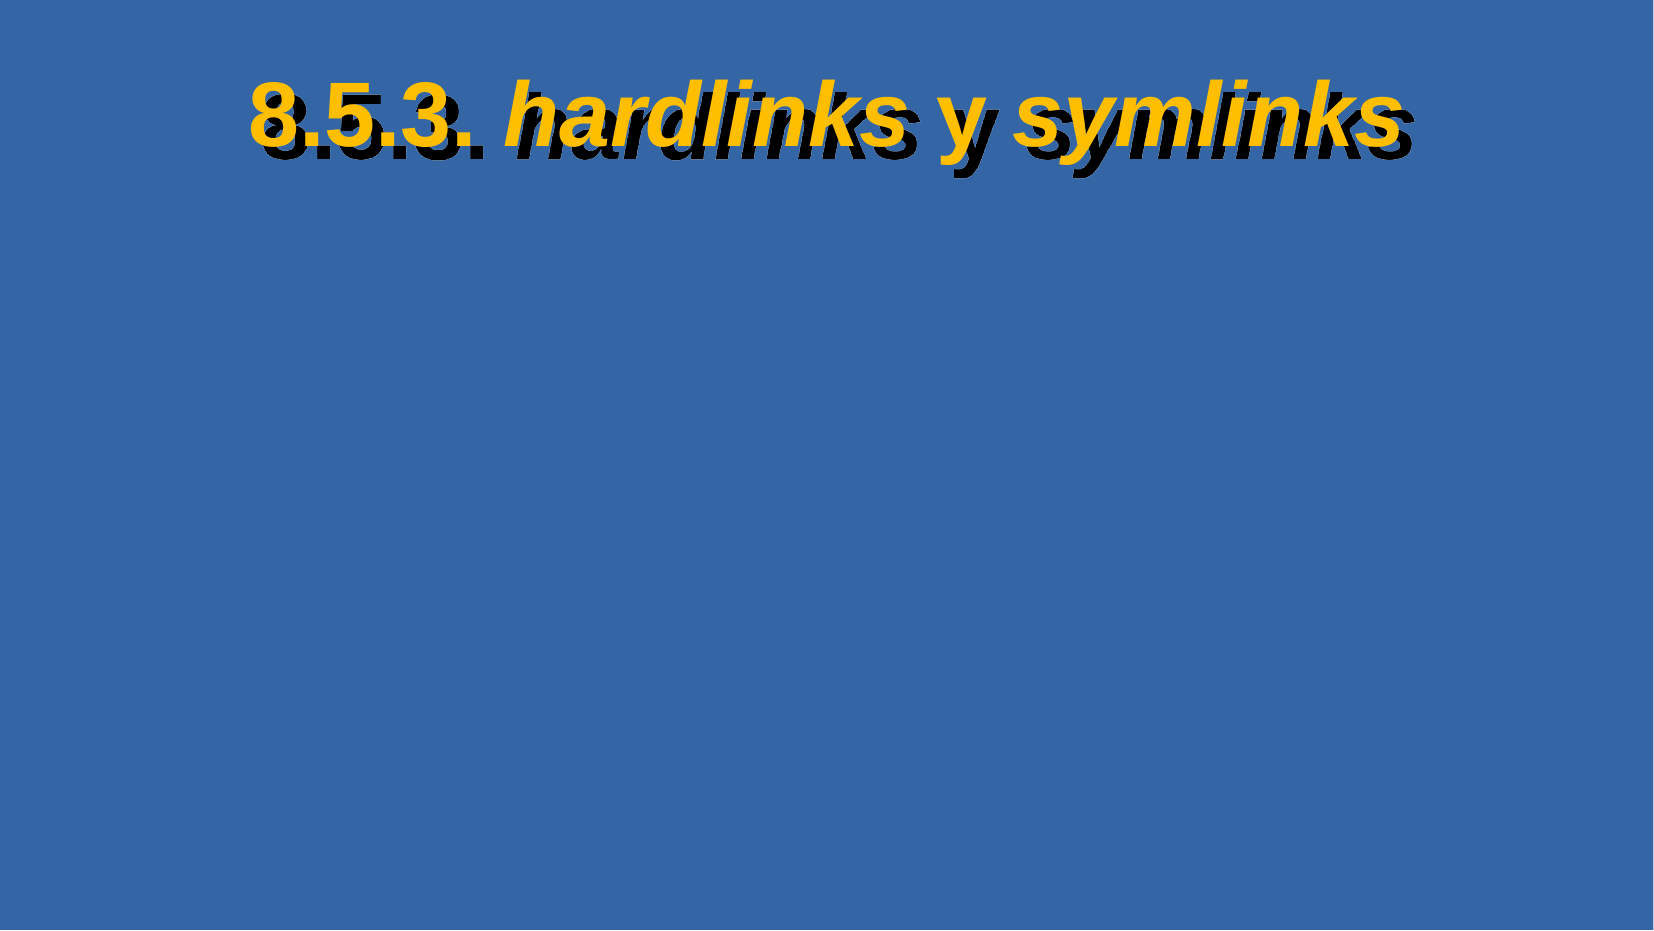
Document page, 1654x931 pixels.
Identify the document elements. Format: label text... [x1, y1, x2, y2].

title 8.5.3. hardlinks y symlinks [82, 37, 1571, 193]
